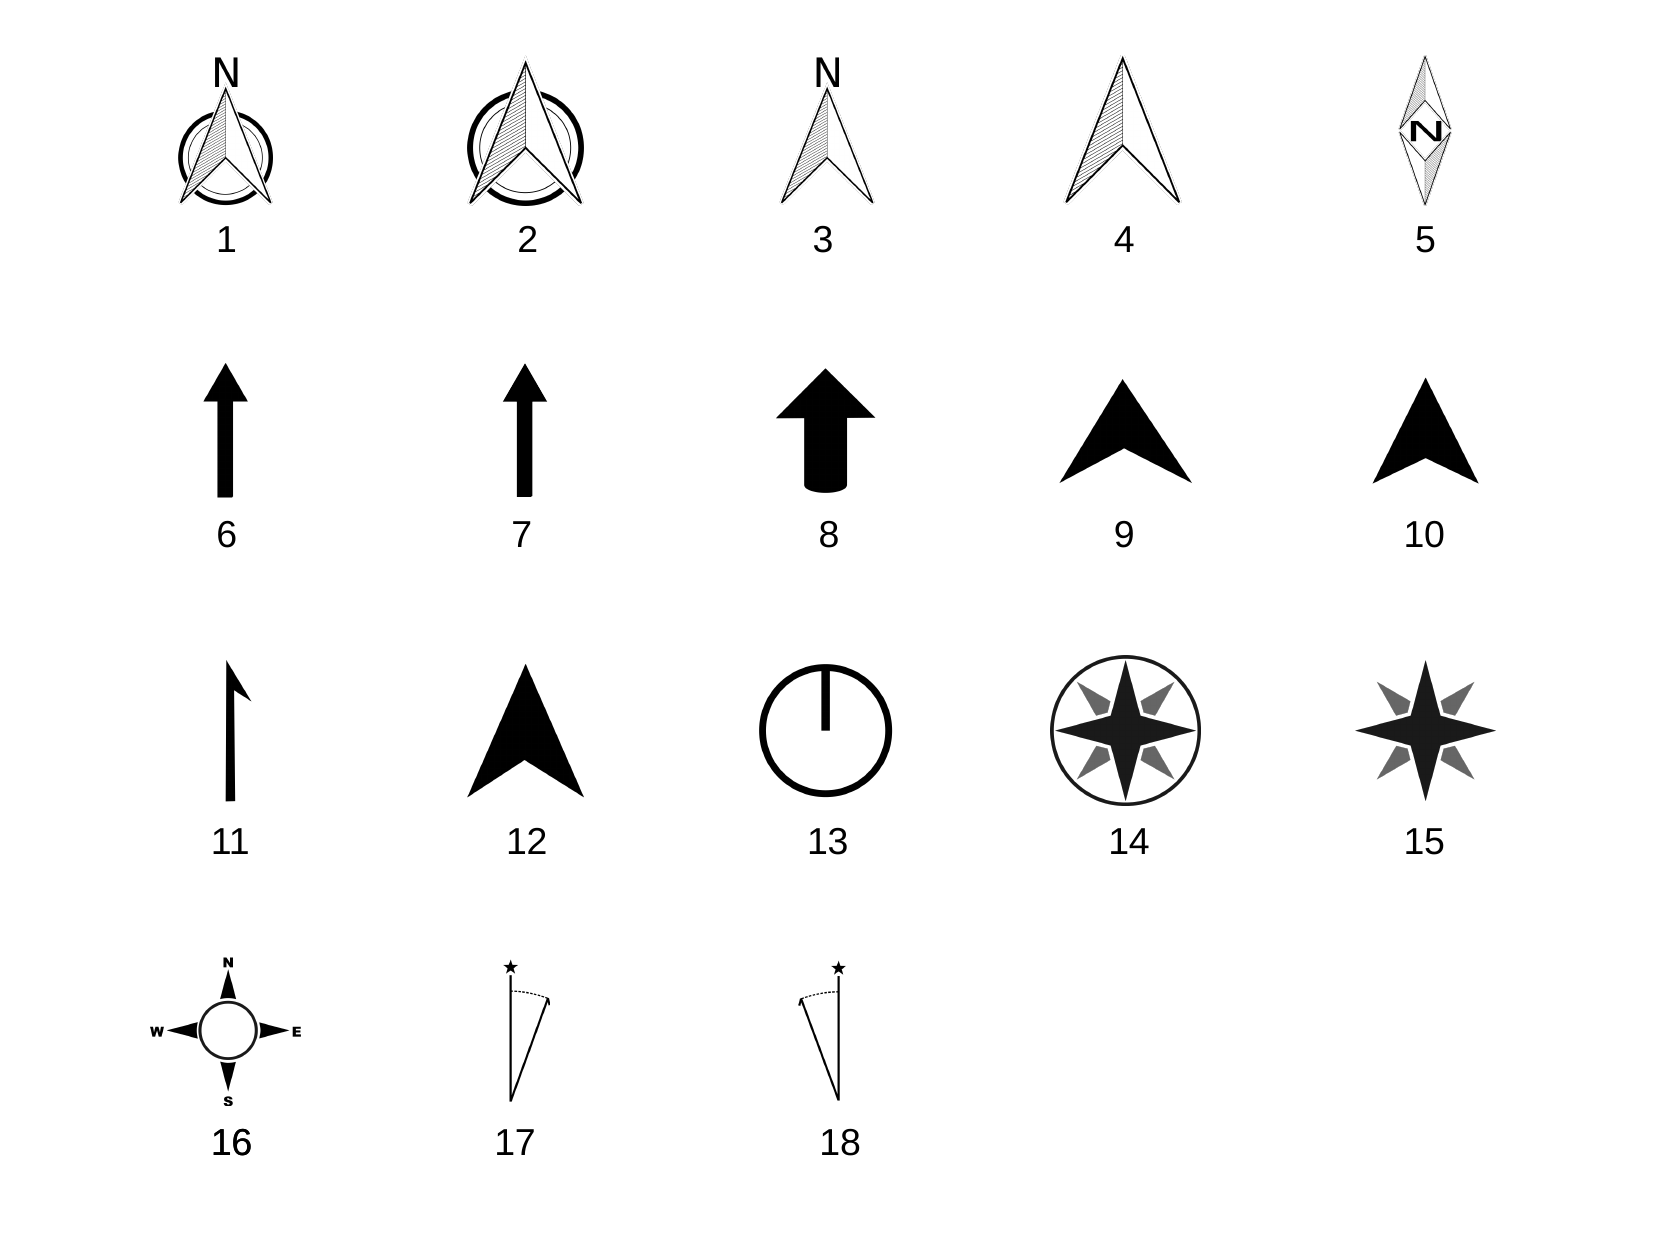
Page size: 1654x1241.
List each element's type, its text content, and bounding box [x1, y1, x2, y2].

text_box 12 [491, 813, 563, 871]
text_box 2 [502, 210, 553, 268]
picture [450, 655, 601, 806]
picture [1398, 55, 1452, 206]
text_box 8 [803, 506, 855, 564]
picture [1350, 355, 1501, 506]
picture [150, 955, 301, 1106]
text_box 14 [1093, 813, 1165, 871]
picture [1050, 655, 1201, 806]
text_box 11 [196, 813, 268, 871]
text_box 15 [1388, 813, 1460, 871]
picture [450, 355, 601, 506]
text_box 3 [797, 210, 849, 268]
picture [1350, 655, 1501, 806]
picture [467, 55, 584, 206]
picture [503, 955, 550, 1106]
text_box 5 [1400, 210, 1451, 268]
text_box 9 [1099, 506, 1150, 564]
picture [1050, 355, 1201, 506]
picture [750, 355, 901, 506]
picture [1063, 55, 1182, 206]
picture [178, 55, 273, 206]
picture [150, 655, 301, 806]
picture [779, 55, 875, 206]
picture [150, 355, 301, 506]
text_box 1 [201, 210, 252, 268]
text_box 13 [792, 813, 864, 871]
text_box 18 [804, 1114, 876, 1172]
text_box 10 [1388, 506, 1460, 564]
text_box 6 [201, 506, 252, 564]
text_box 4 [1099, 210, 1150, 268]
picture [750, 655, 901, 806]
text_box 7 [496, 506, 548, 564]
picture [798, 955, 846, 1106]
text_box 16 [196, 1114, 268, 1172]
text_box 17 [479, 1114, 551, 1172]
